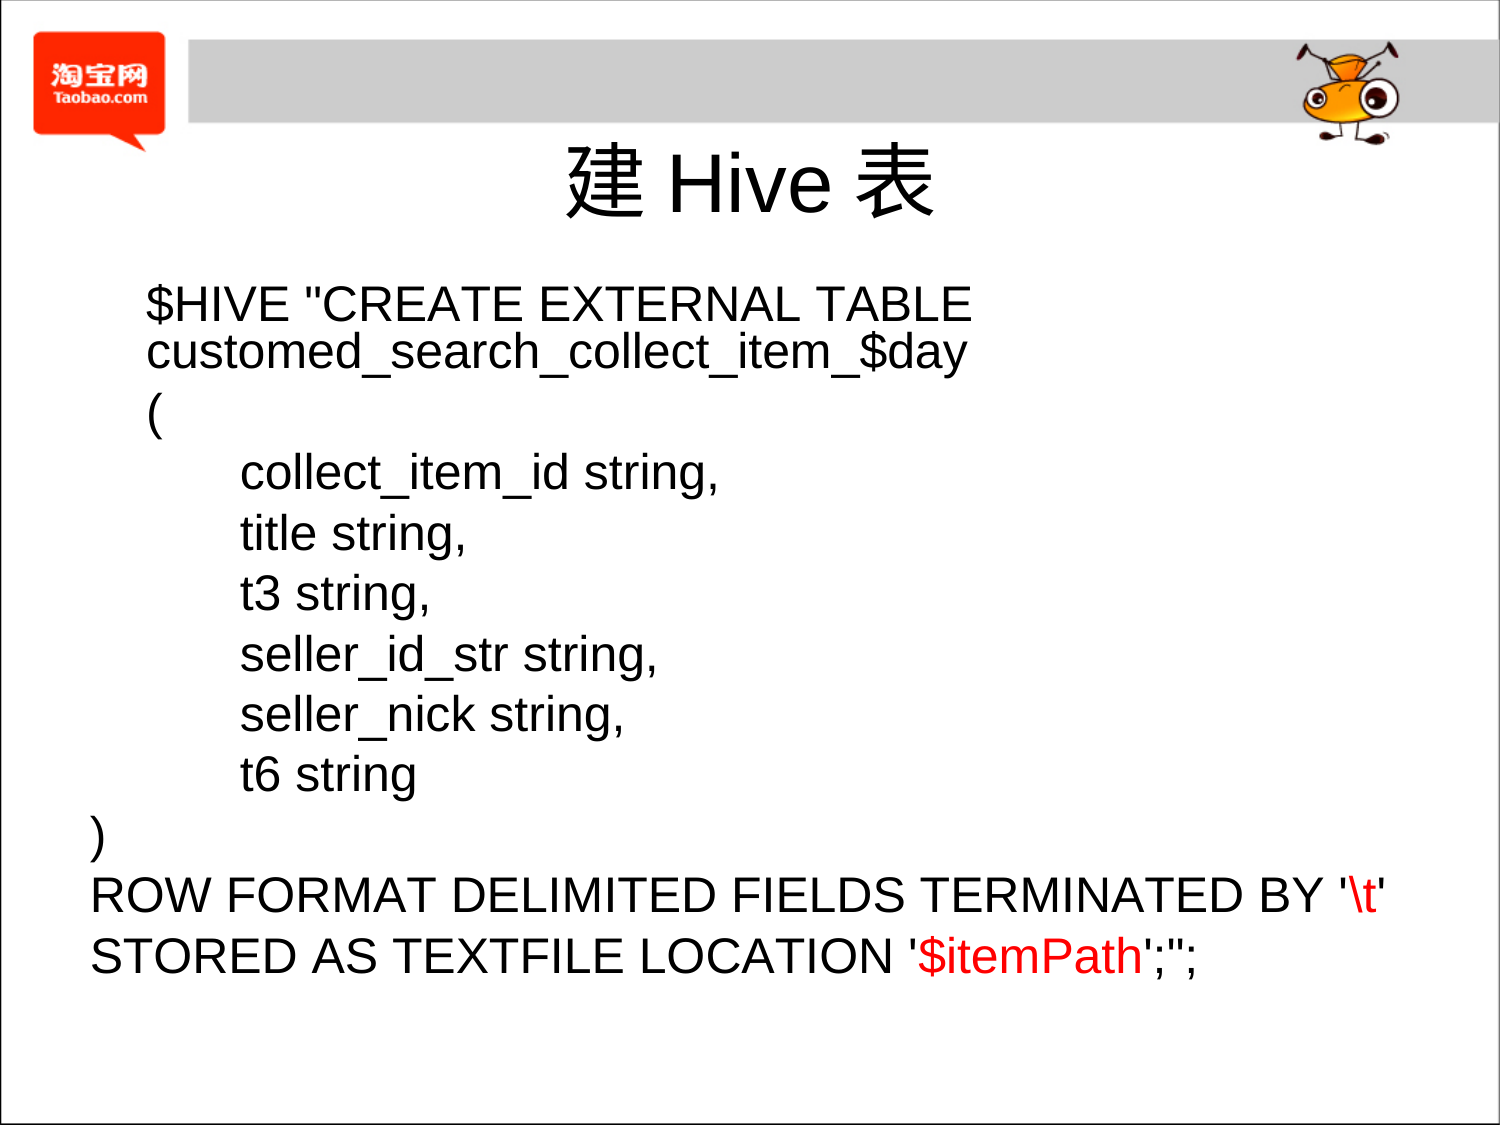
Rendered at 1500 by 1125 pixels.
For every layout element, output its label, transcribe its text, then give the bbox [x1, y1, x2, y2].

title 建Hive表 [75, 121, 1426, 237]
list $HIVE "CREATE EXTERNAL TABLE customed_search_collect_item_$day ( collect_item_id string, title string, t3 string, seller_id_str string, seller_nick string, t6 string ) ROW FORMAT DELIMITED FIELDS TERMINATED BY '\t' STORED AS TEXTFILE LOCATION '$itemPath';"; [75, 275, 1426, 1006]
picture [0, 0, 1500, 1125]
